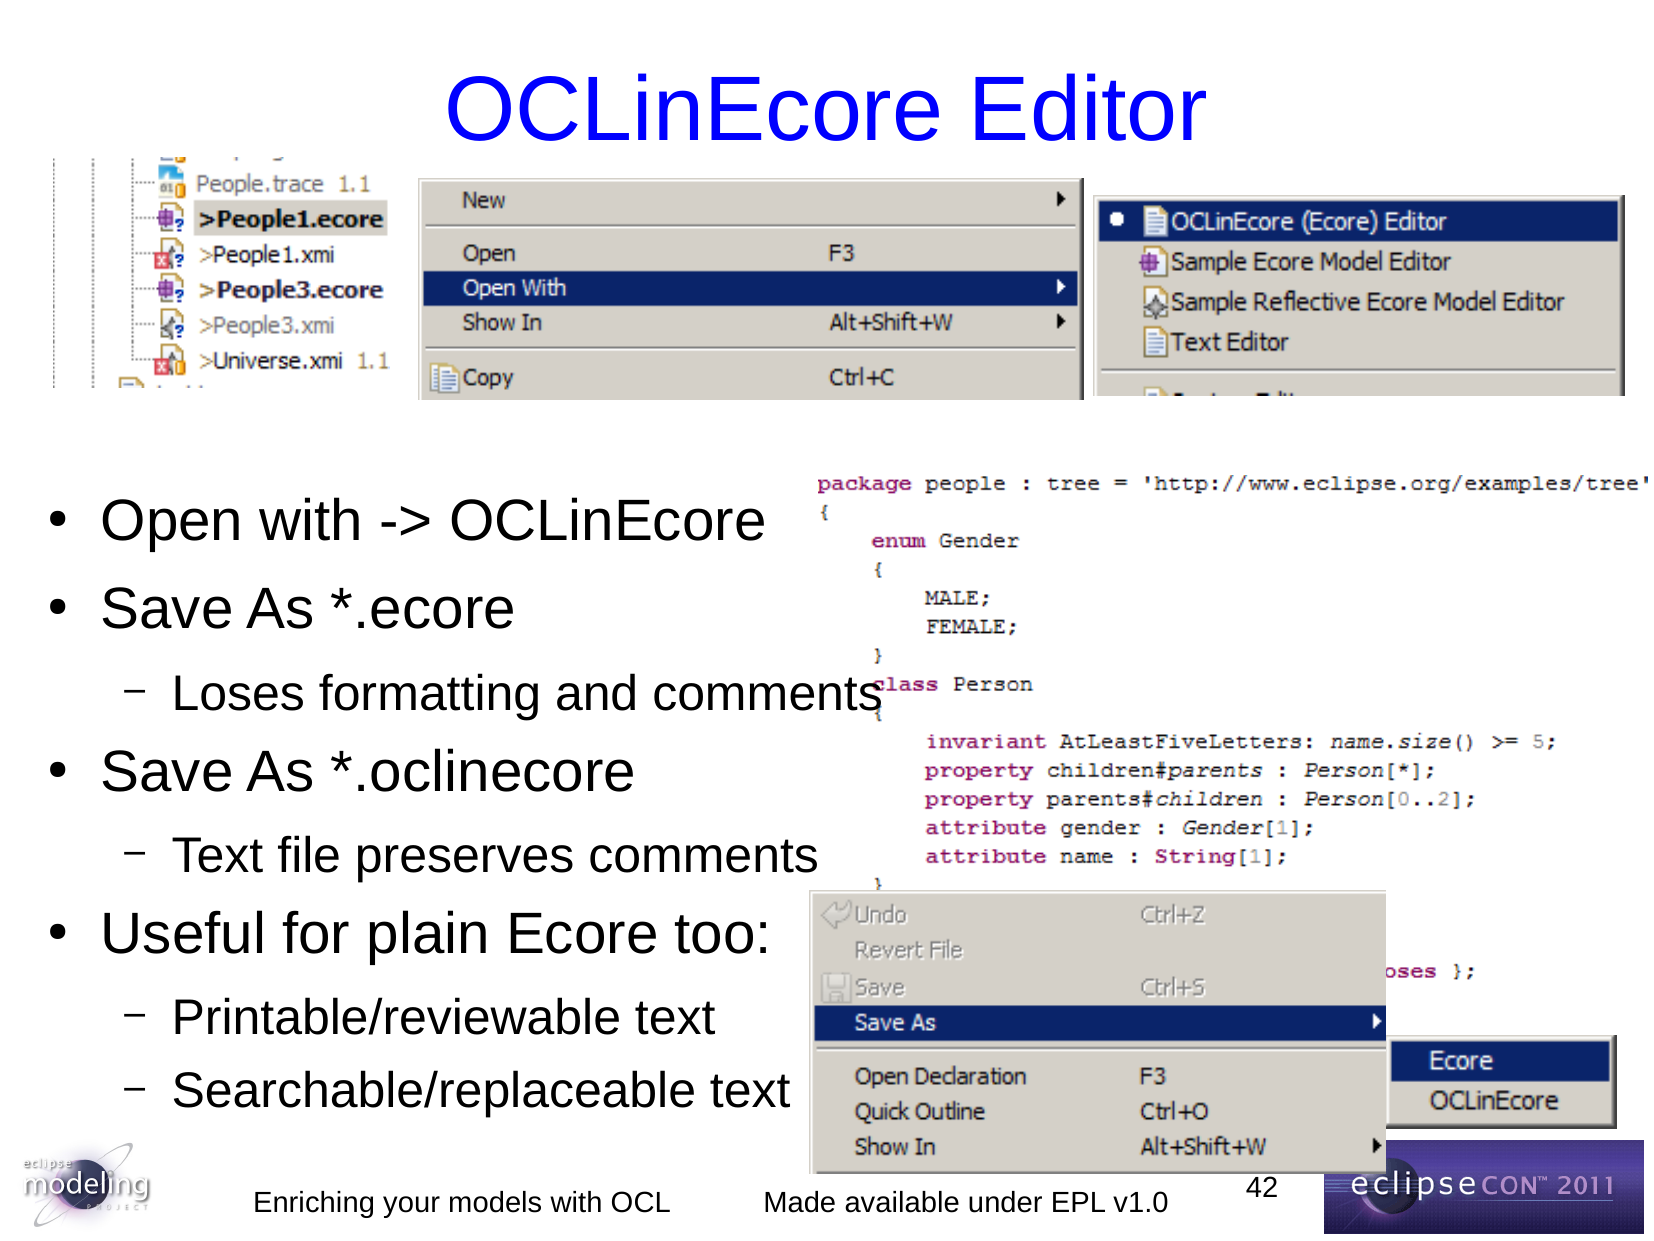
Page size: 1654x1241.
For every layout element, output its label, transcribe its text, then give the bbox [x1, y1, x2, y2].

picture [809, 475, 1648, 1234]
title OCLinEcore Editor [82, 49, 1571, 169]
picture [9, 1136, 156, 1235]
picture [1093, 195, 1625, 396]
picture [418, 178, 1084, 400]
list Open with -> OCLinEcore Save As *.ecore Loses formatting and comments Save As *.oclinecore Text file preserves comments Useful for plain Ecore too: Printable/reviewable text Searchable/replaceable text [0, 487, 949, 1125]
picture [53, 157, 390, 388]
